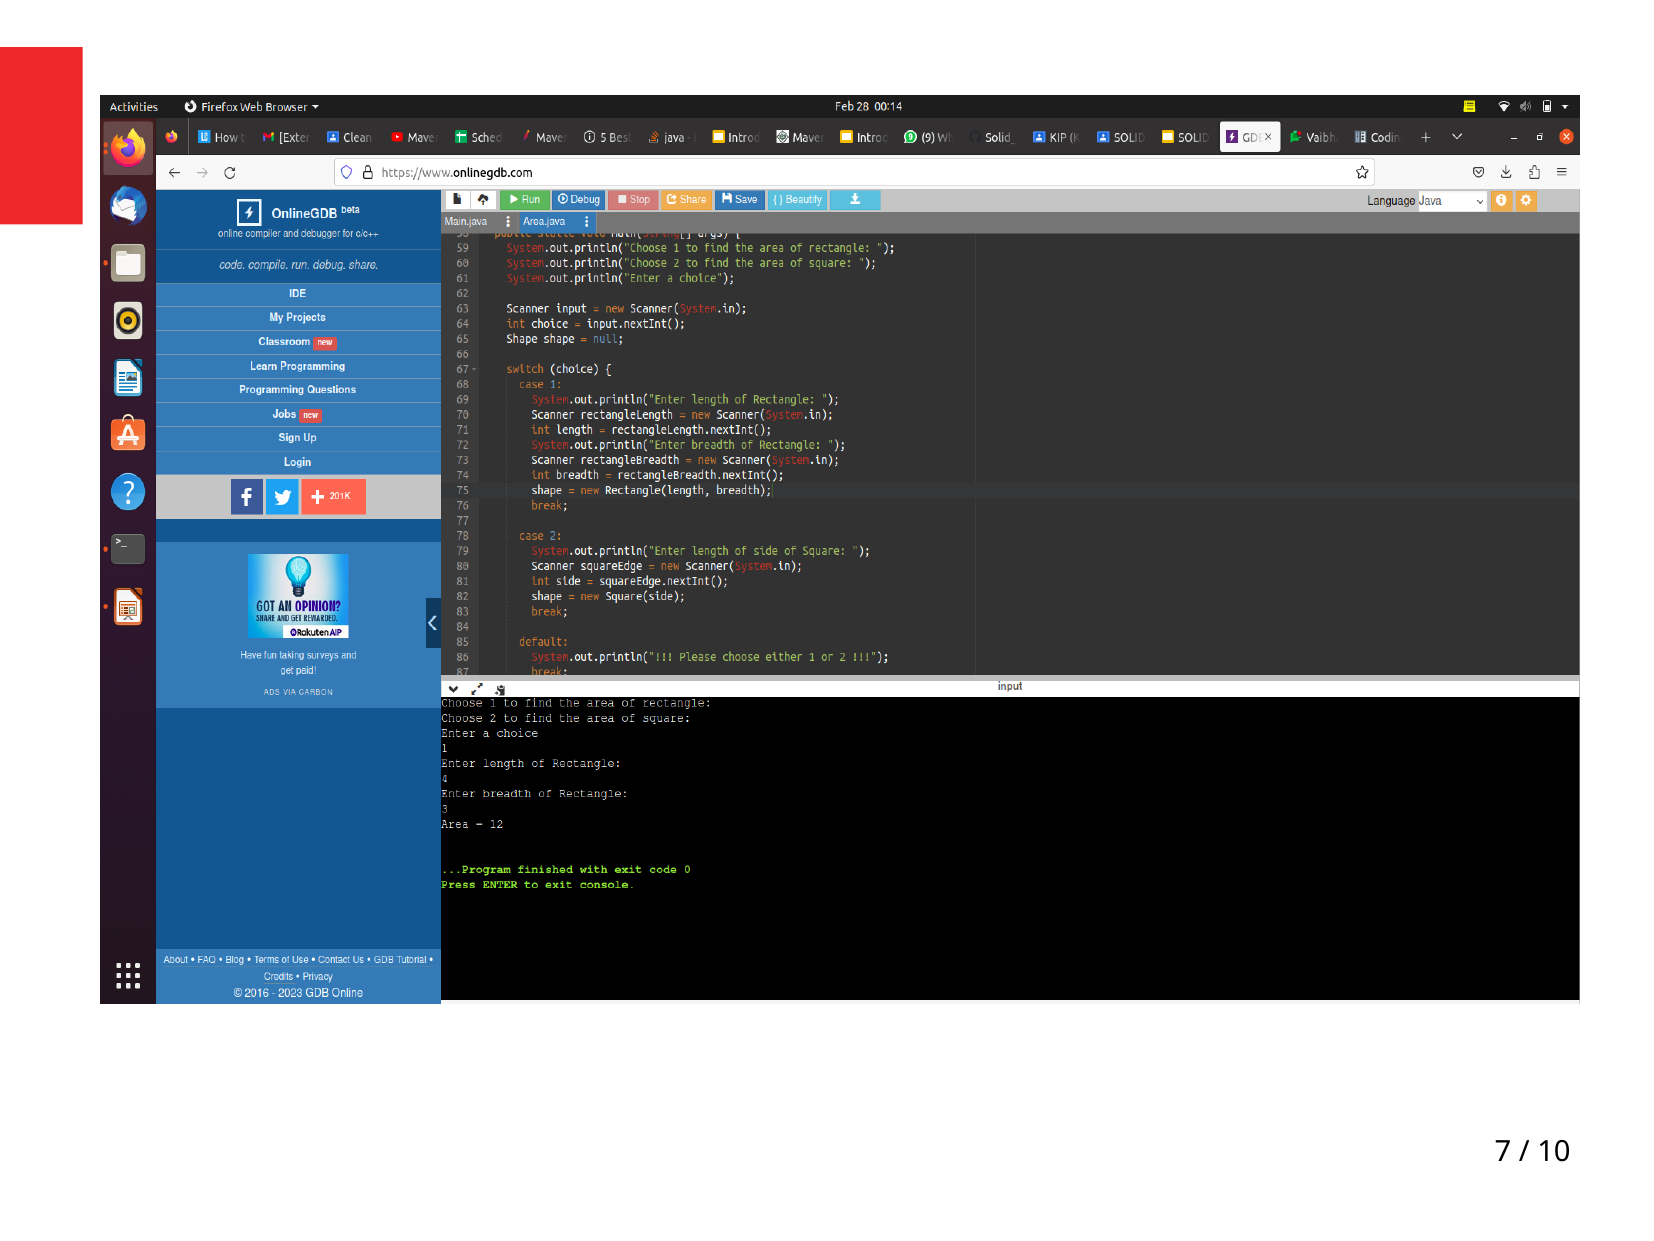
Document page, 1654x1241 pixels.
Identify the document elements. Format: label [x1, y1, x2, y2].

picture [100, 95, 1580, 1004]
